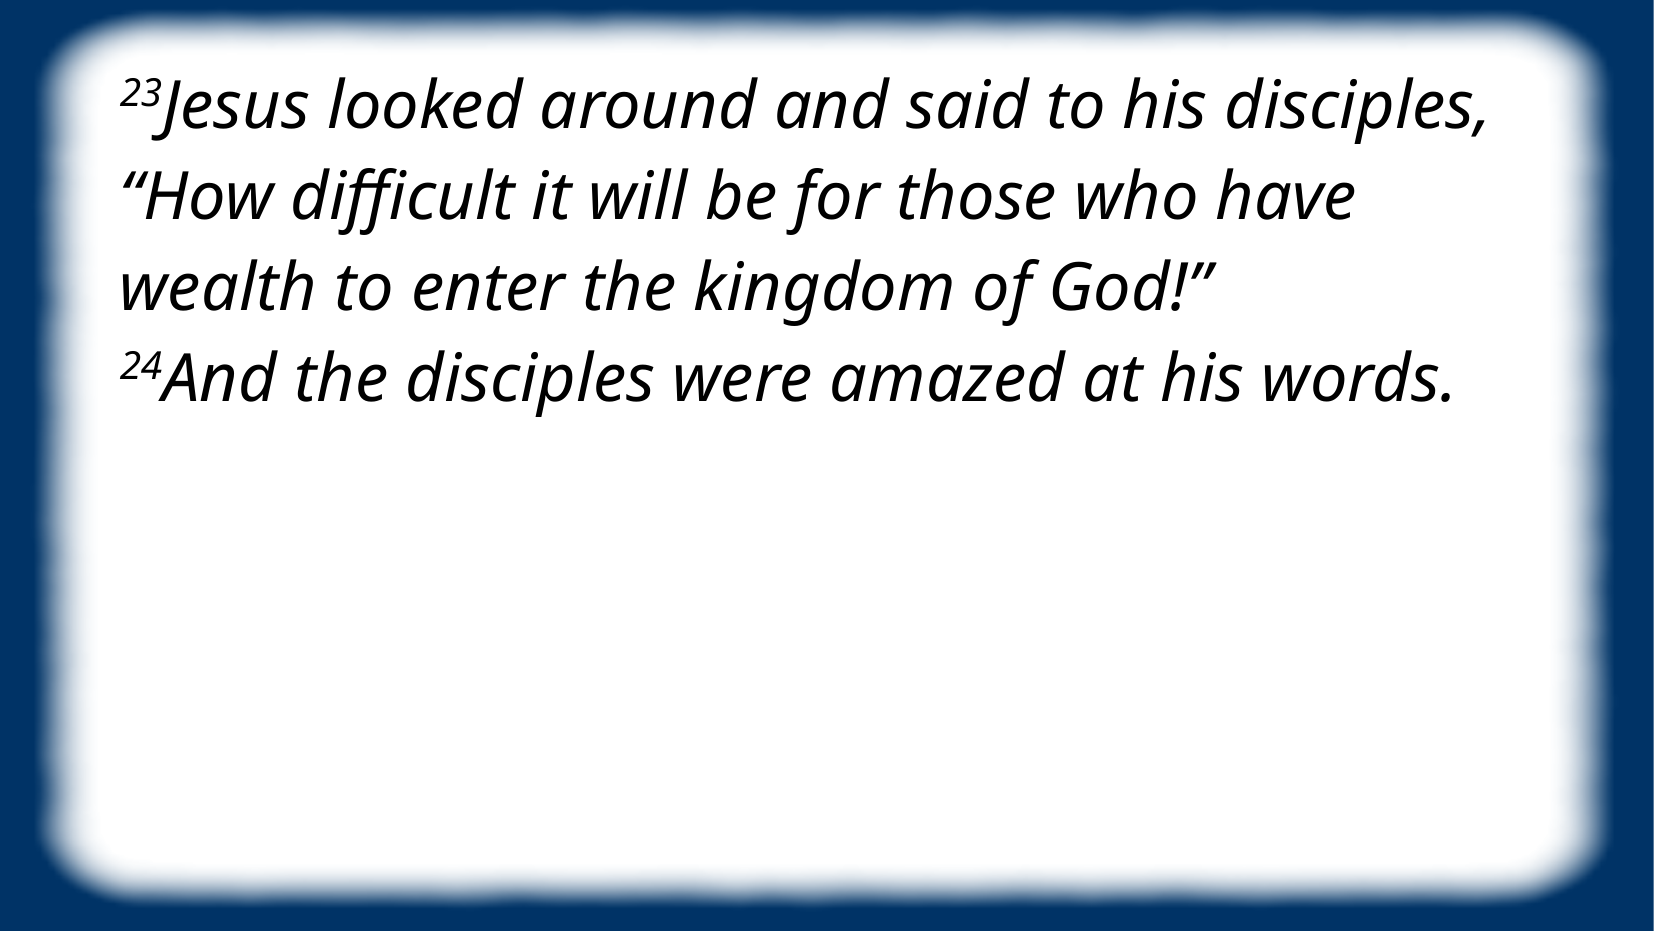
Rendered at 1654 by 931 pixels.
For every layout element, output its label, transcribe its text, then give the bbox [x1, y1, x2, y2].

picture [0, 0, 1654, 931]
text_box 23Jesus looked around and said to his disciples, “How difficult it will be for those who have wealth to enter the kingdom of God!” 24And the disciples were amazed at his words. [105, 50, 1561, 421]
